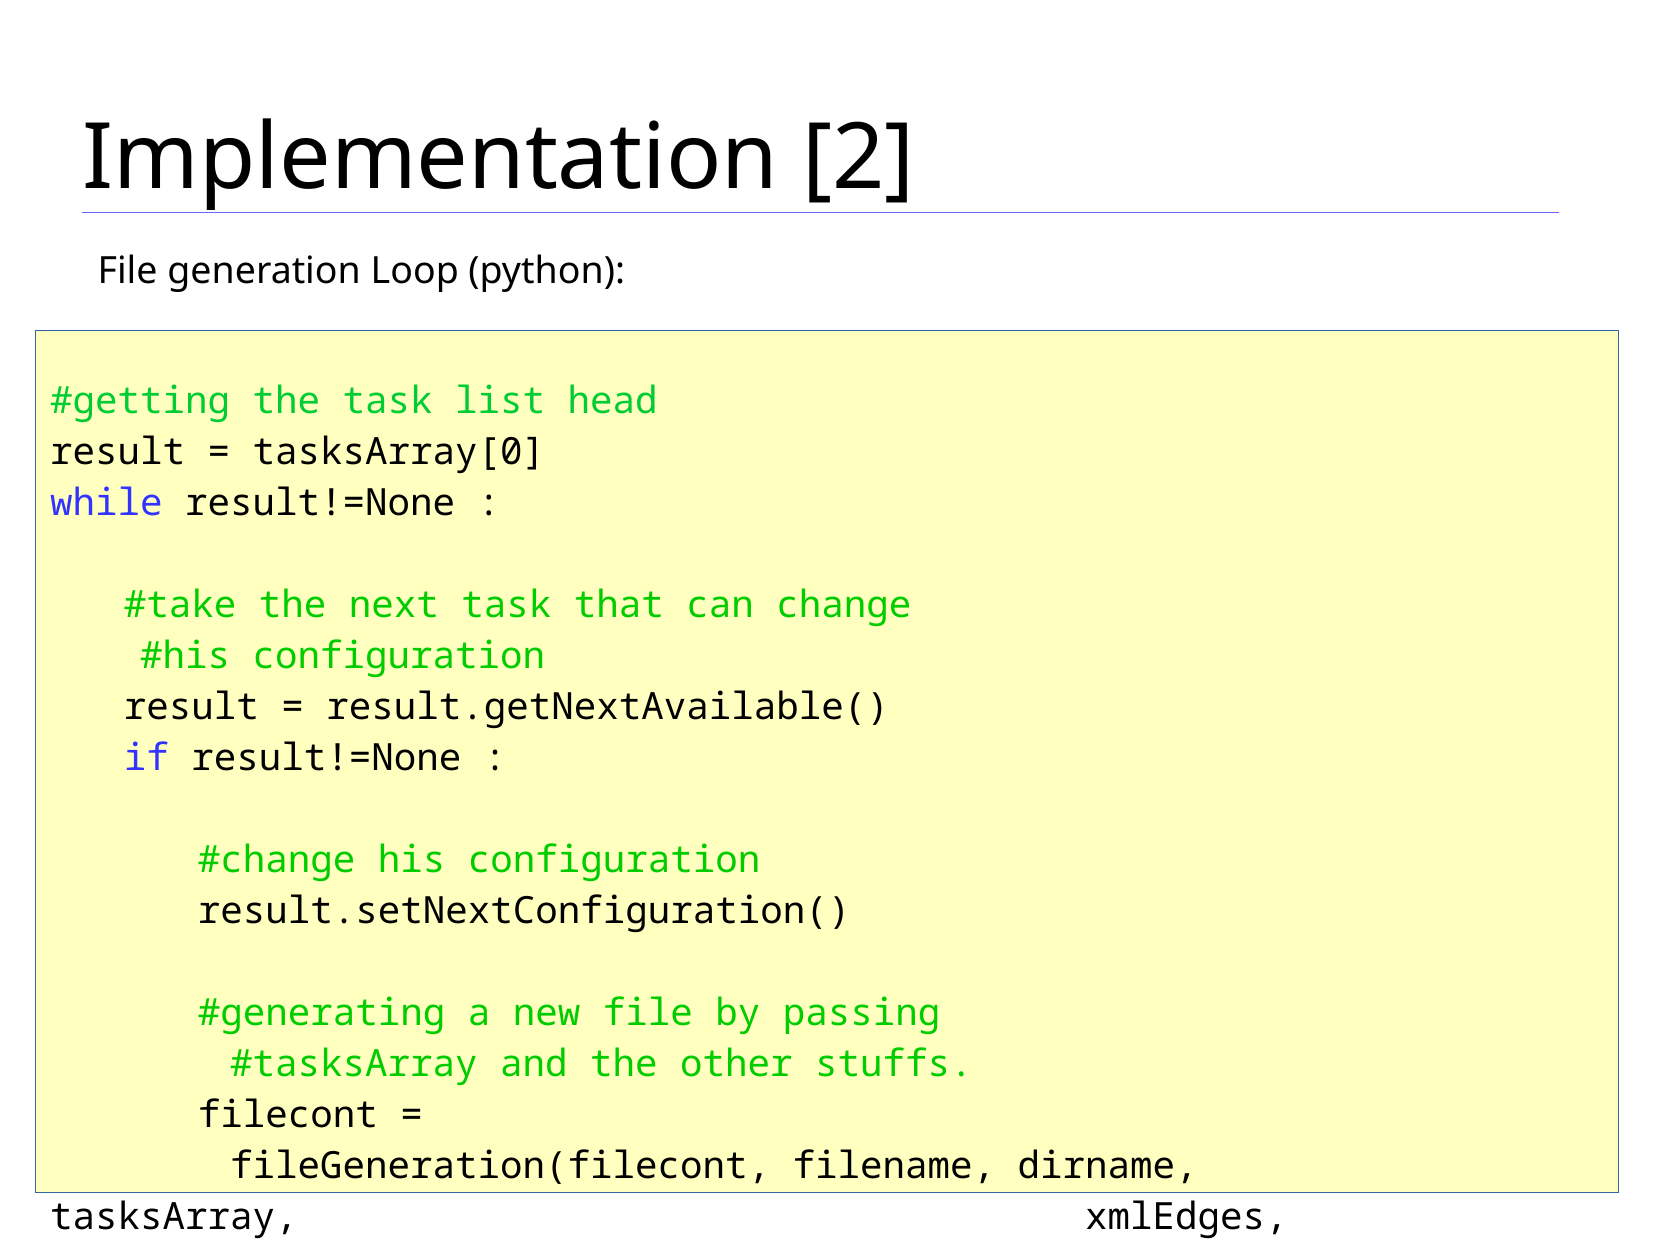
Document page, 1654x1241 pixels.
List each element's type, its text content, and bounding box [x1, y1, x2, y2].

text_box #getting the task list head result = tasksArray[0] while result!=None : #take the next task that can change #his configuration result = result.getNextAvailable() if result!=None : #change his configuration result.setNextConfiguration() #generating a new file by passing #tasksArray and the other stuffs. filecont = fileGeneration(filecont, filename, dirname, tasksArray, xmlEdges, outputRoot, outputEdges) #clearing edges for the next file outputEdges.clear() result = tasksArray[0] # taking the head so we can continue. [35, 366, 1453, 1174]
text_box [35, 330, 1619, 1193]
text_box File generation Loop (python): [82, 236, 1465, 312]
title Implementation [2] [82, 49, 1571, 257]
